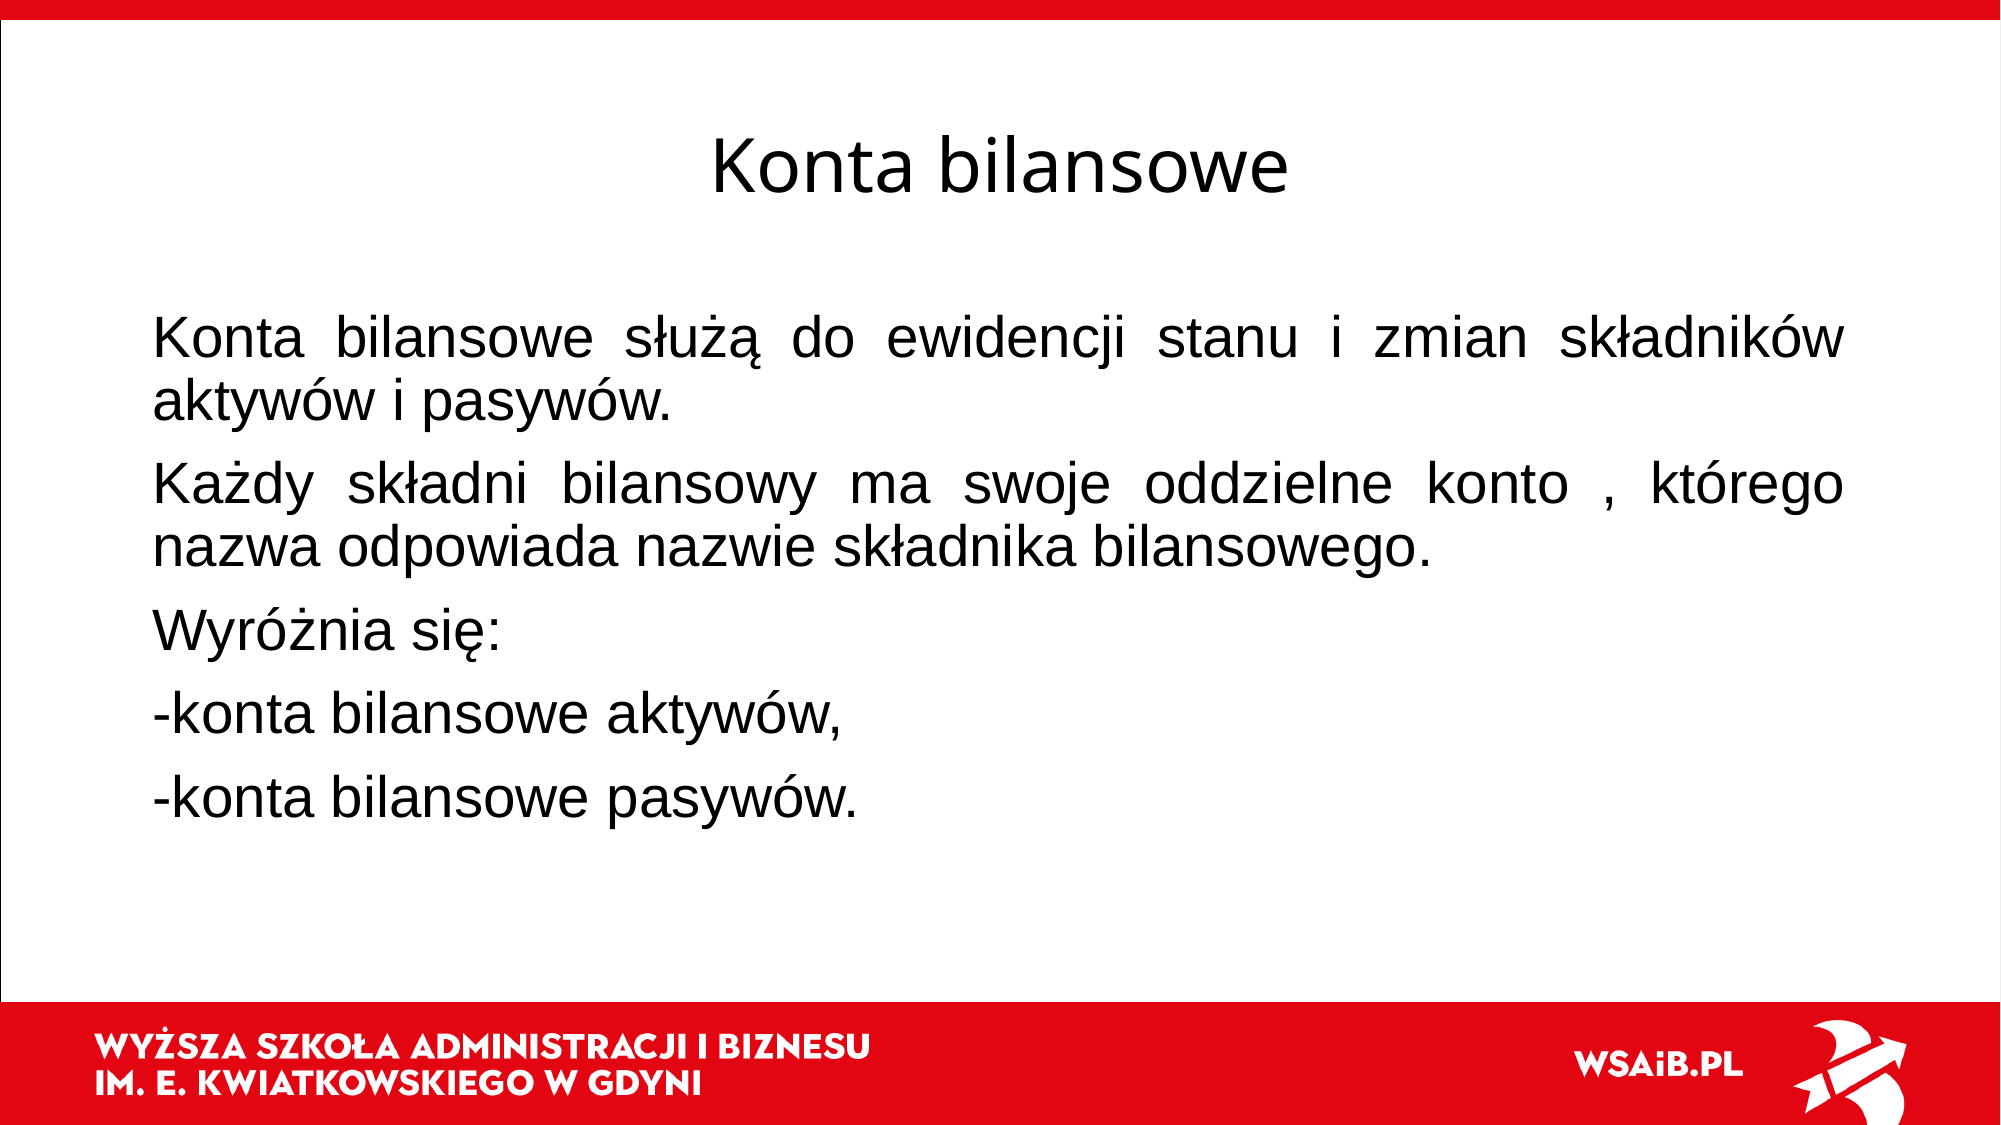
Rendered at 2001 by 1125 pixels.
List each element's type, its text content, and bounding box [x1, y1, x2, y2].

picture [0, 0, 2001, 1125]
list Konta bilansowe służą do ewidencji stanu i zmian składników aktywów i pasywów. Każdy składni bilansowy ma swoje oddzielne konto , którego nazwa odpowiada nazwie składnika bilansowego. Wyróżnia się: -konta bilansowe aktywów, -konta bilansowe pasywów. [137, 299, 1863, 861]
title Konta bilansowe [137, 59, 1863, 278]
